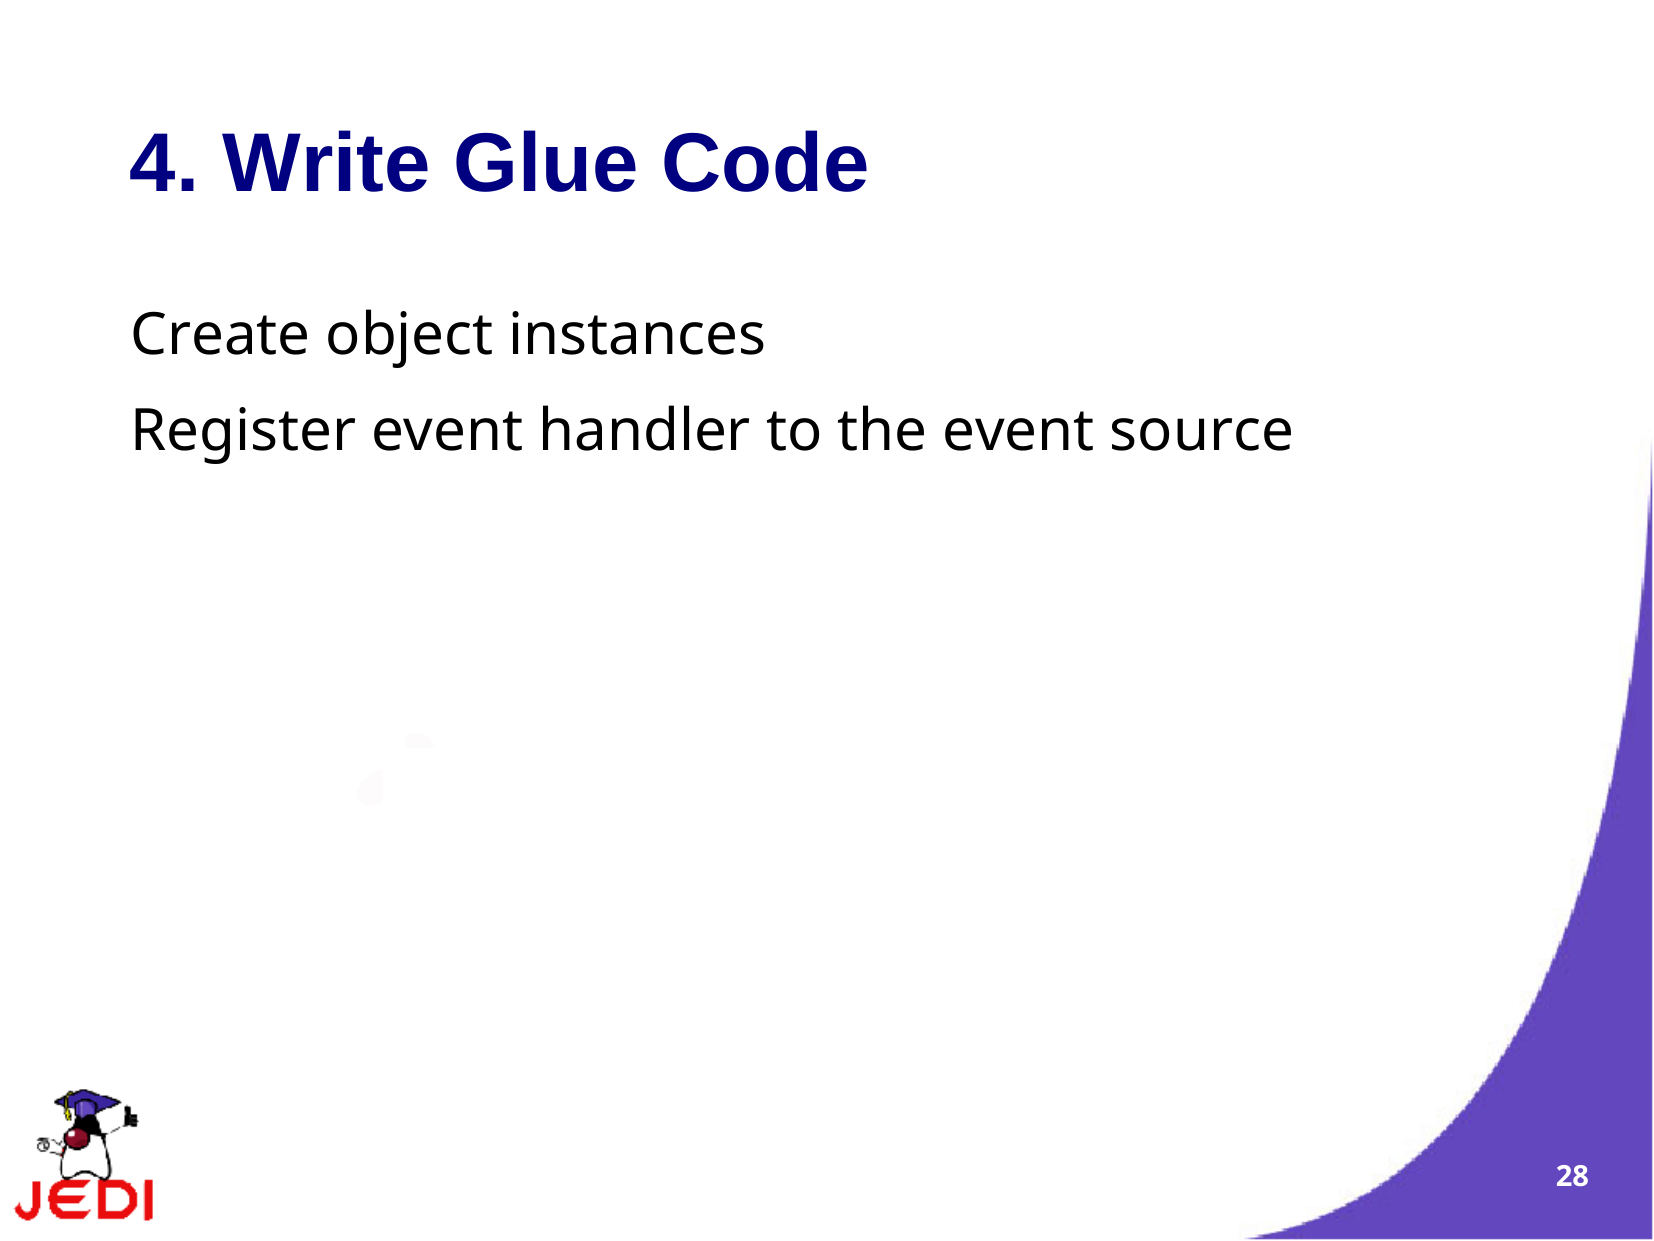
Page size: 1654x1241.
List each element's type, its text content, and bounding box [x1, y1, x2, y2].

list Create object instances Register event handler to the event source [112, 291, 1654, 1074]
title 4. Write Glue Code [129, 58, 1483, 266]
picture [0, 0, 1654, 1241]
